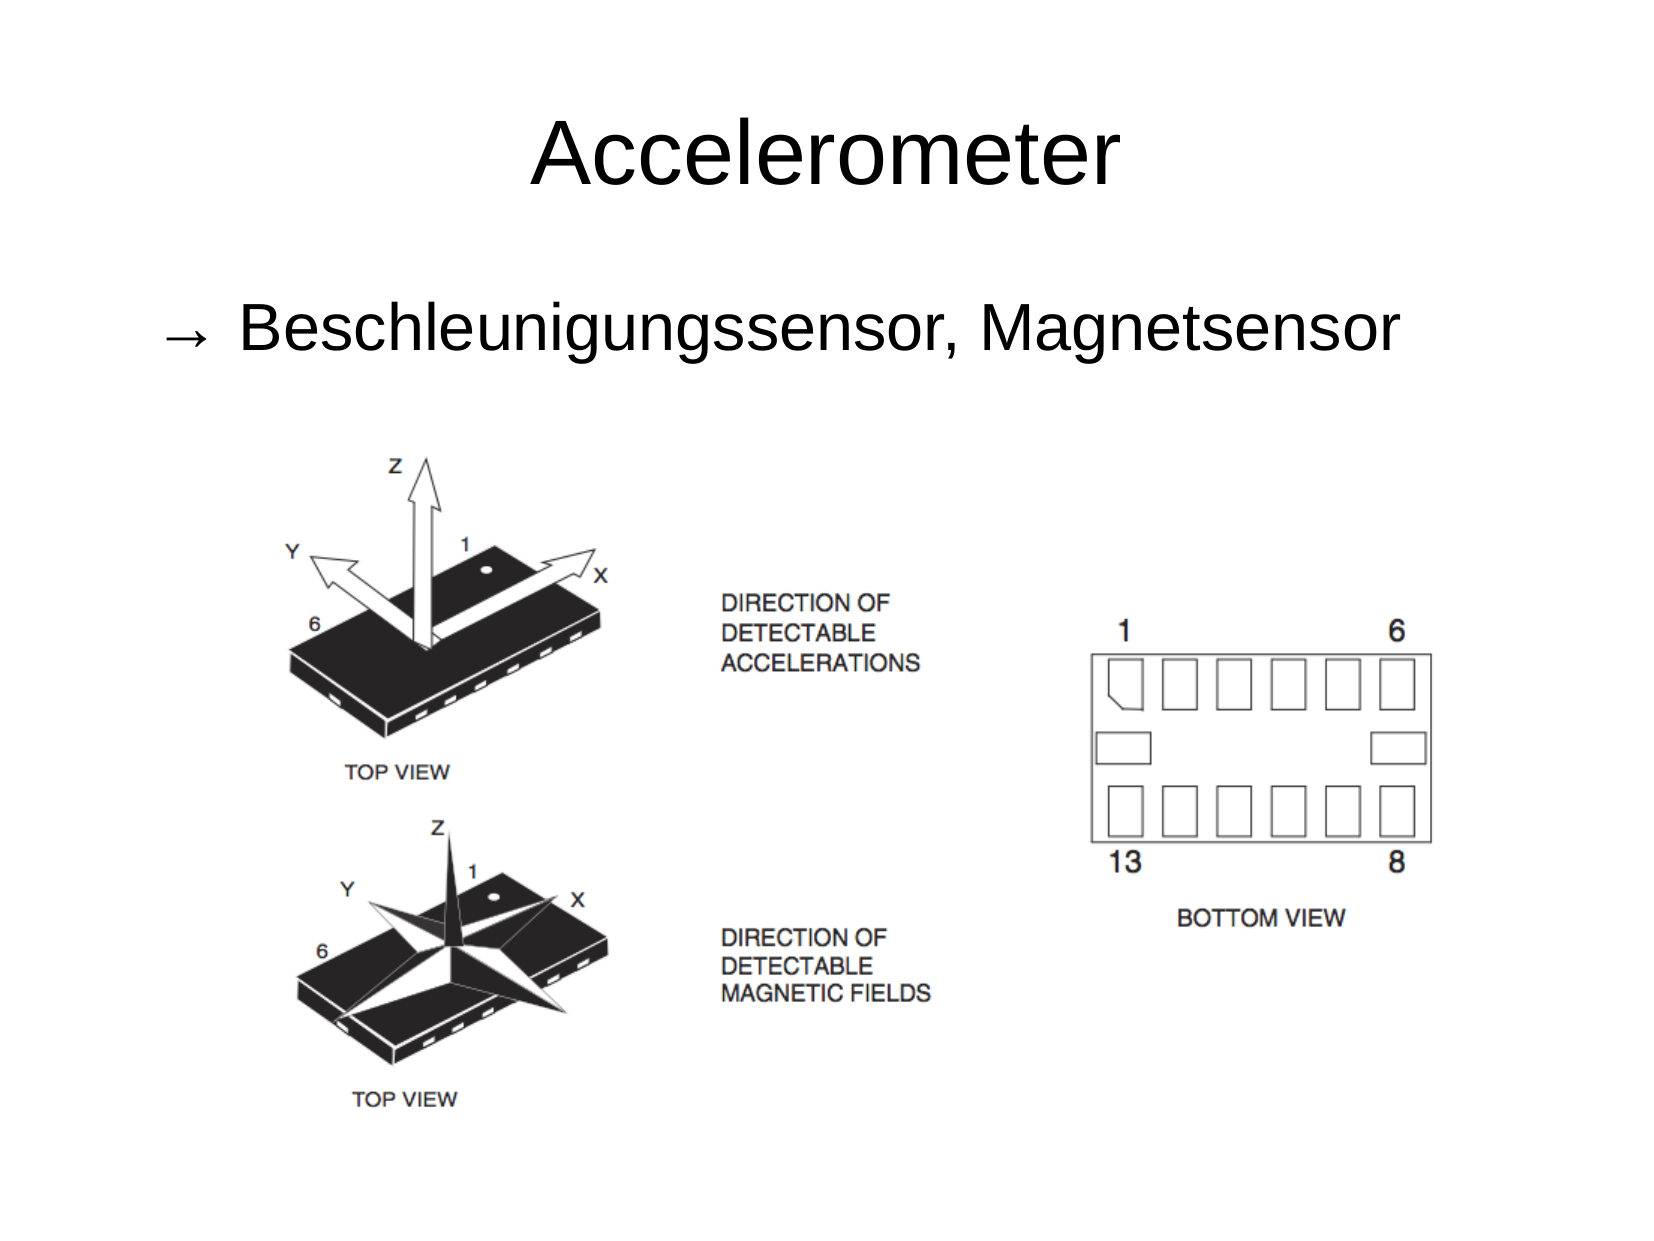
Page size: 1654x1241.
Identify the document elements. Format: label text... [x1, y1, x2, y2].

title Accelerometer [82, 49, 1571, 257]
picture [224, 430, 1441, 1116]
list → Beschleunigungssensor, Magnetsensor [82, 290, 1571, 1010]
